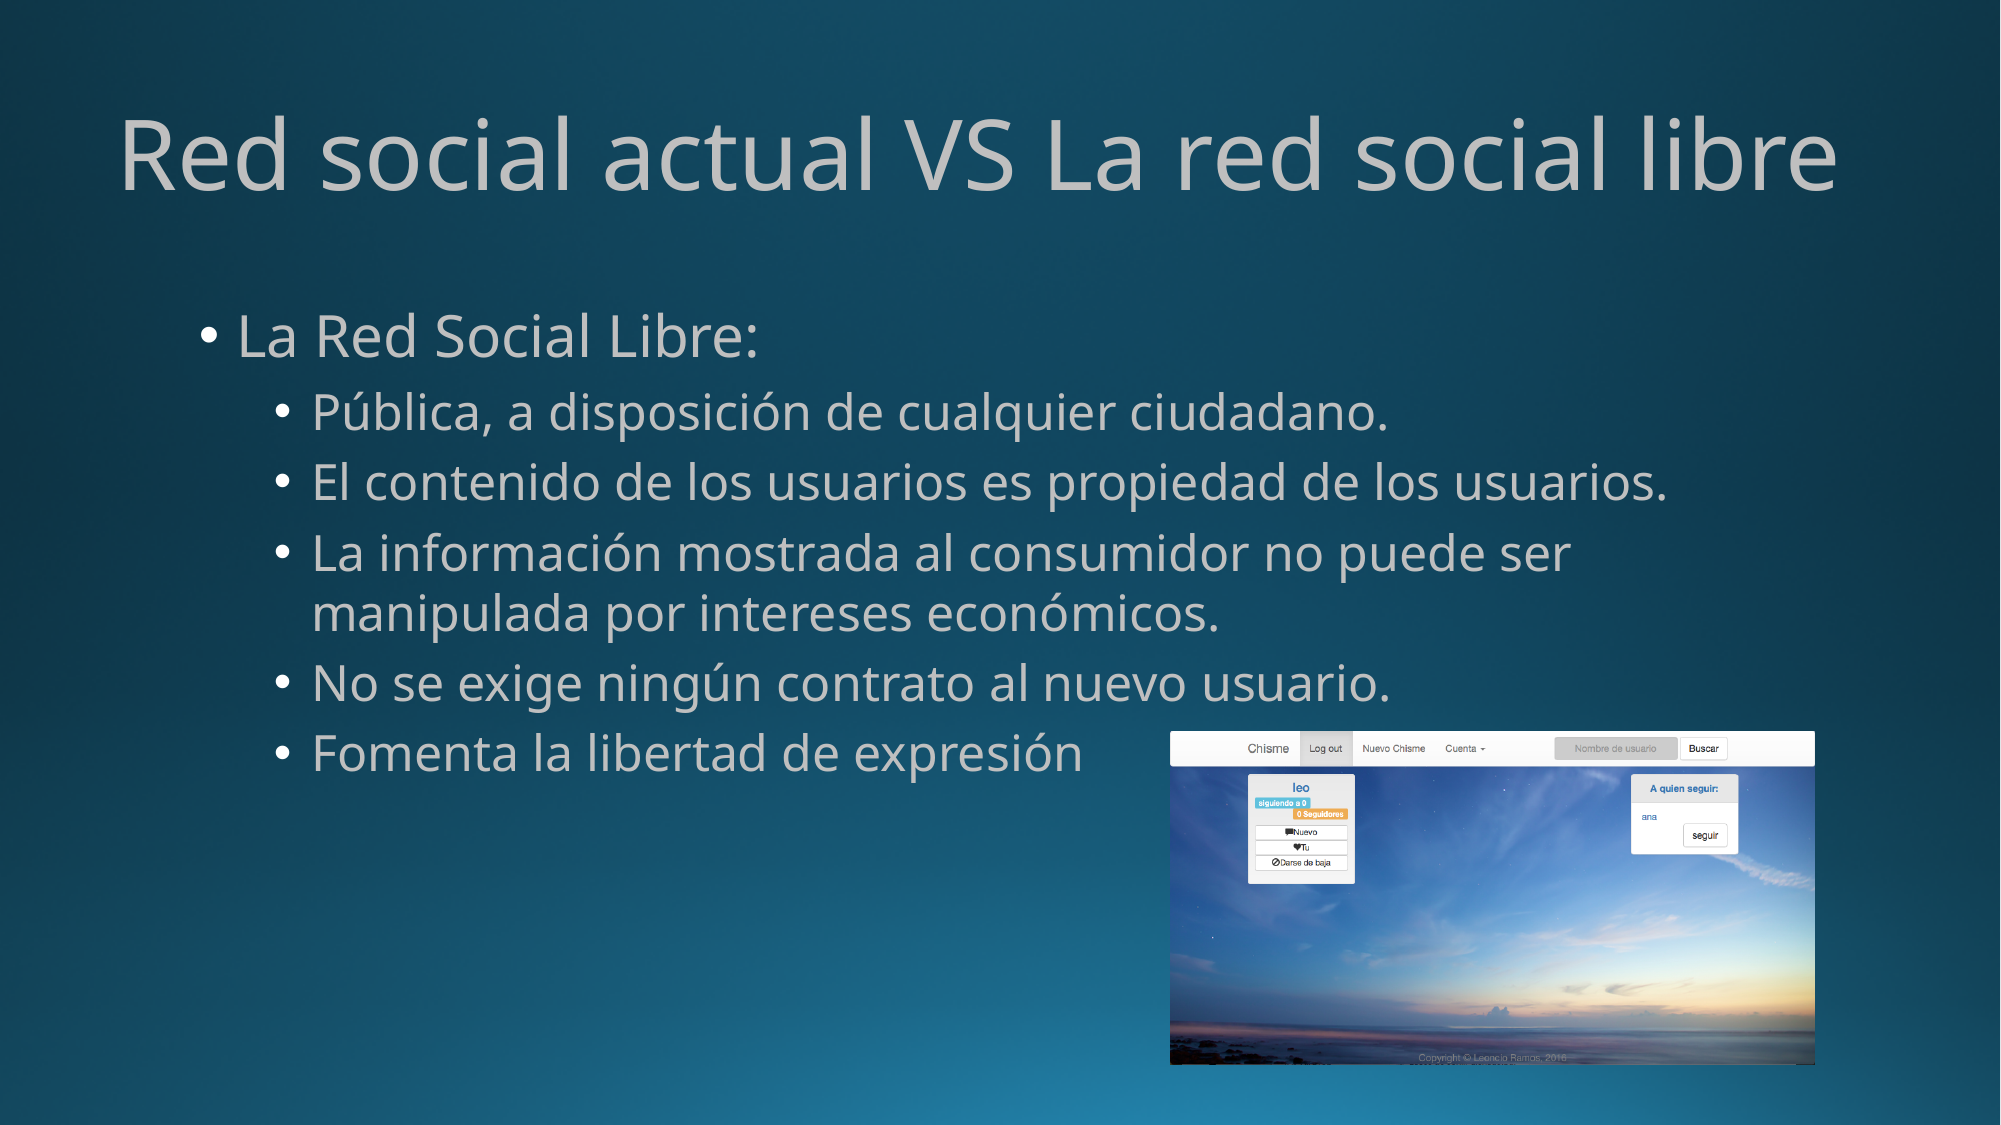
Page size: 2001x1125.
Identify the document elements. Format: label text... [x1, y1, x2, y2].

list La Red Social Libre: Pública, a disposición de cualquier ciudadano. El contenido de los usuarios es propiedad de los usuarios. La información mostrada al consumidor no puede ser manipulada por intereses económicos. No se exige ningún contrato al nuevo usuario. Fomenta la libertad de expresión [183, 299, 1863, 1014]
picture [0, 0, 2001, 1125]
title Red social actual VS La red social libre [101, 50, 1863, 268]
